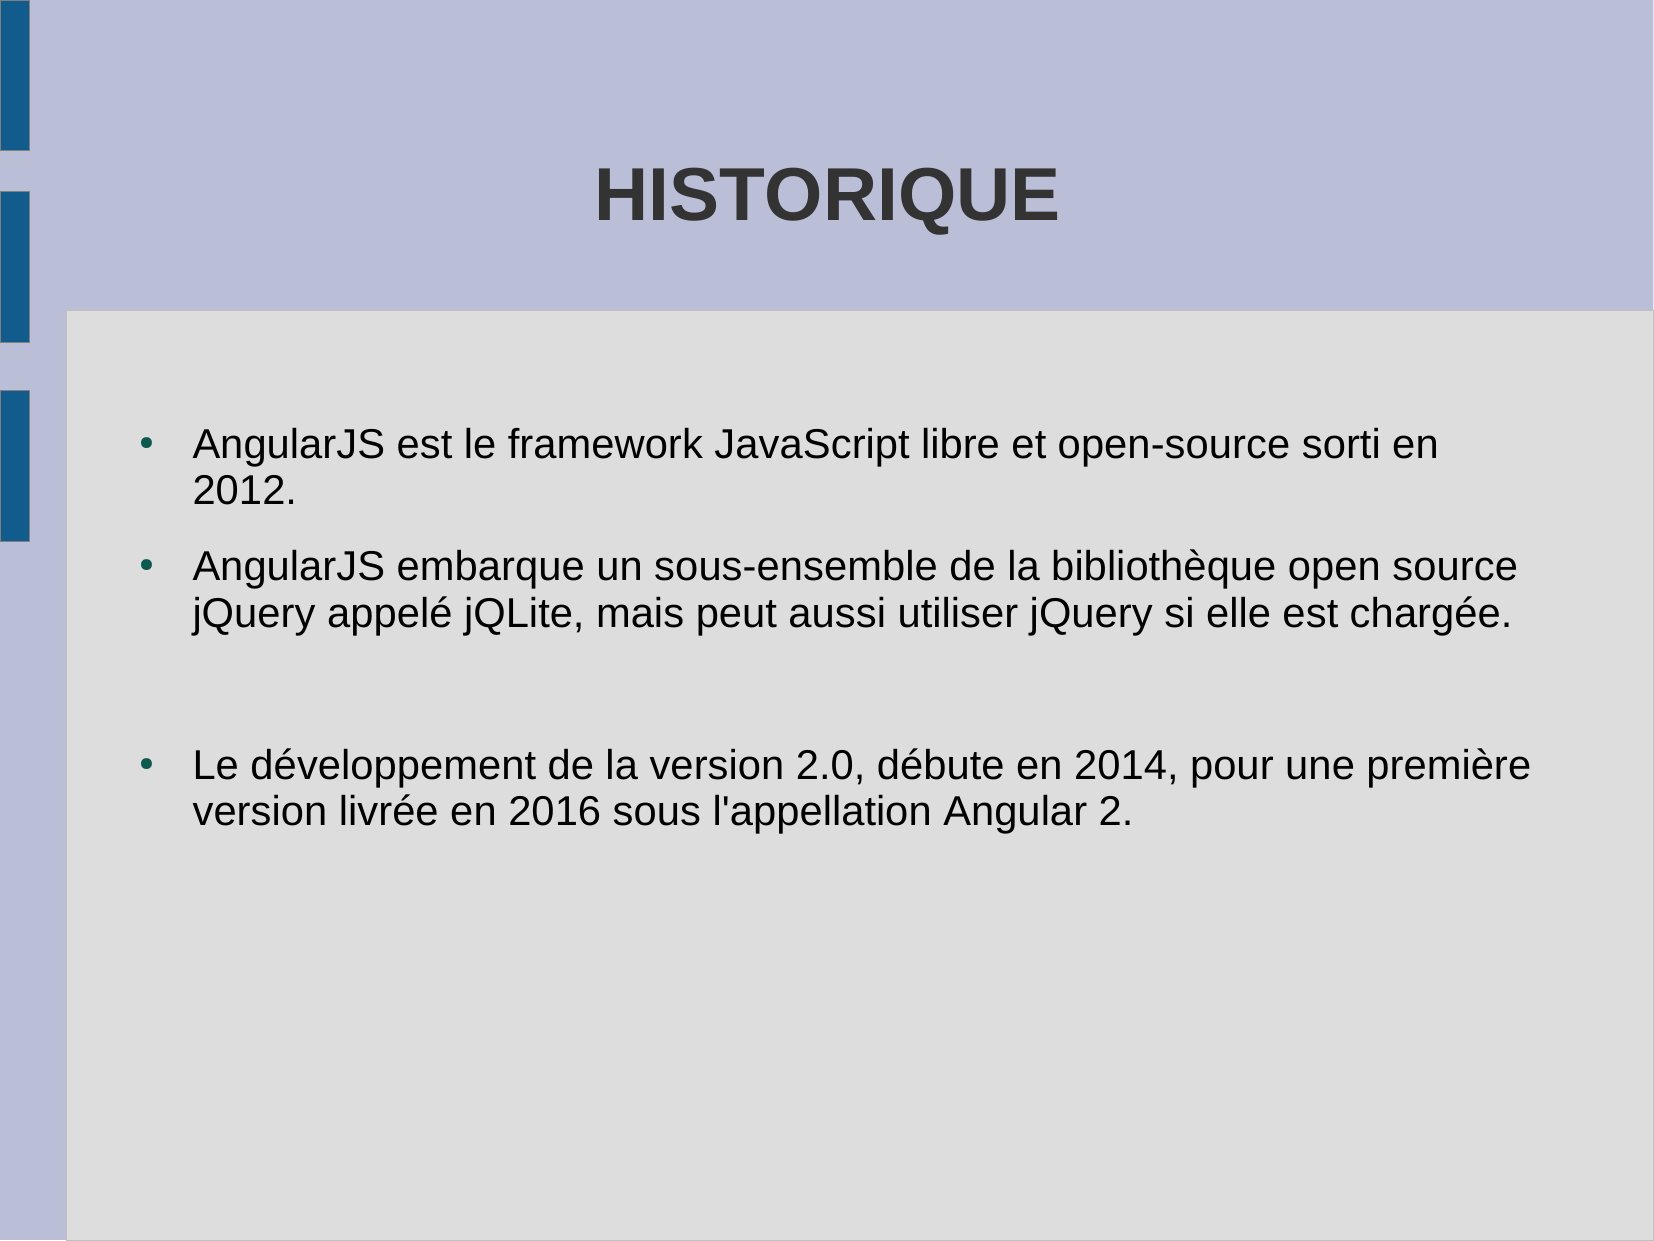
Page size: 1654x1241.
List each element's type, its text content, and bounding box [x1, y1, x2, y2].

list AngularJS est le framework JavaScript libre et open-source sorti en 2012. AngularJS embarque un sous-ensemble de la bibliothèque open source jQuery appelé jQLite, mais peut aussi utiliser jQuery si elle est chargée. Le développement de la version 2.0, débute en 2014, pour une première version livrée en 2016 sous l'appellation Angular 2. [121, 344, 1534, 1127]
title HISTORIQUE [121, 91, 1534, 299]
